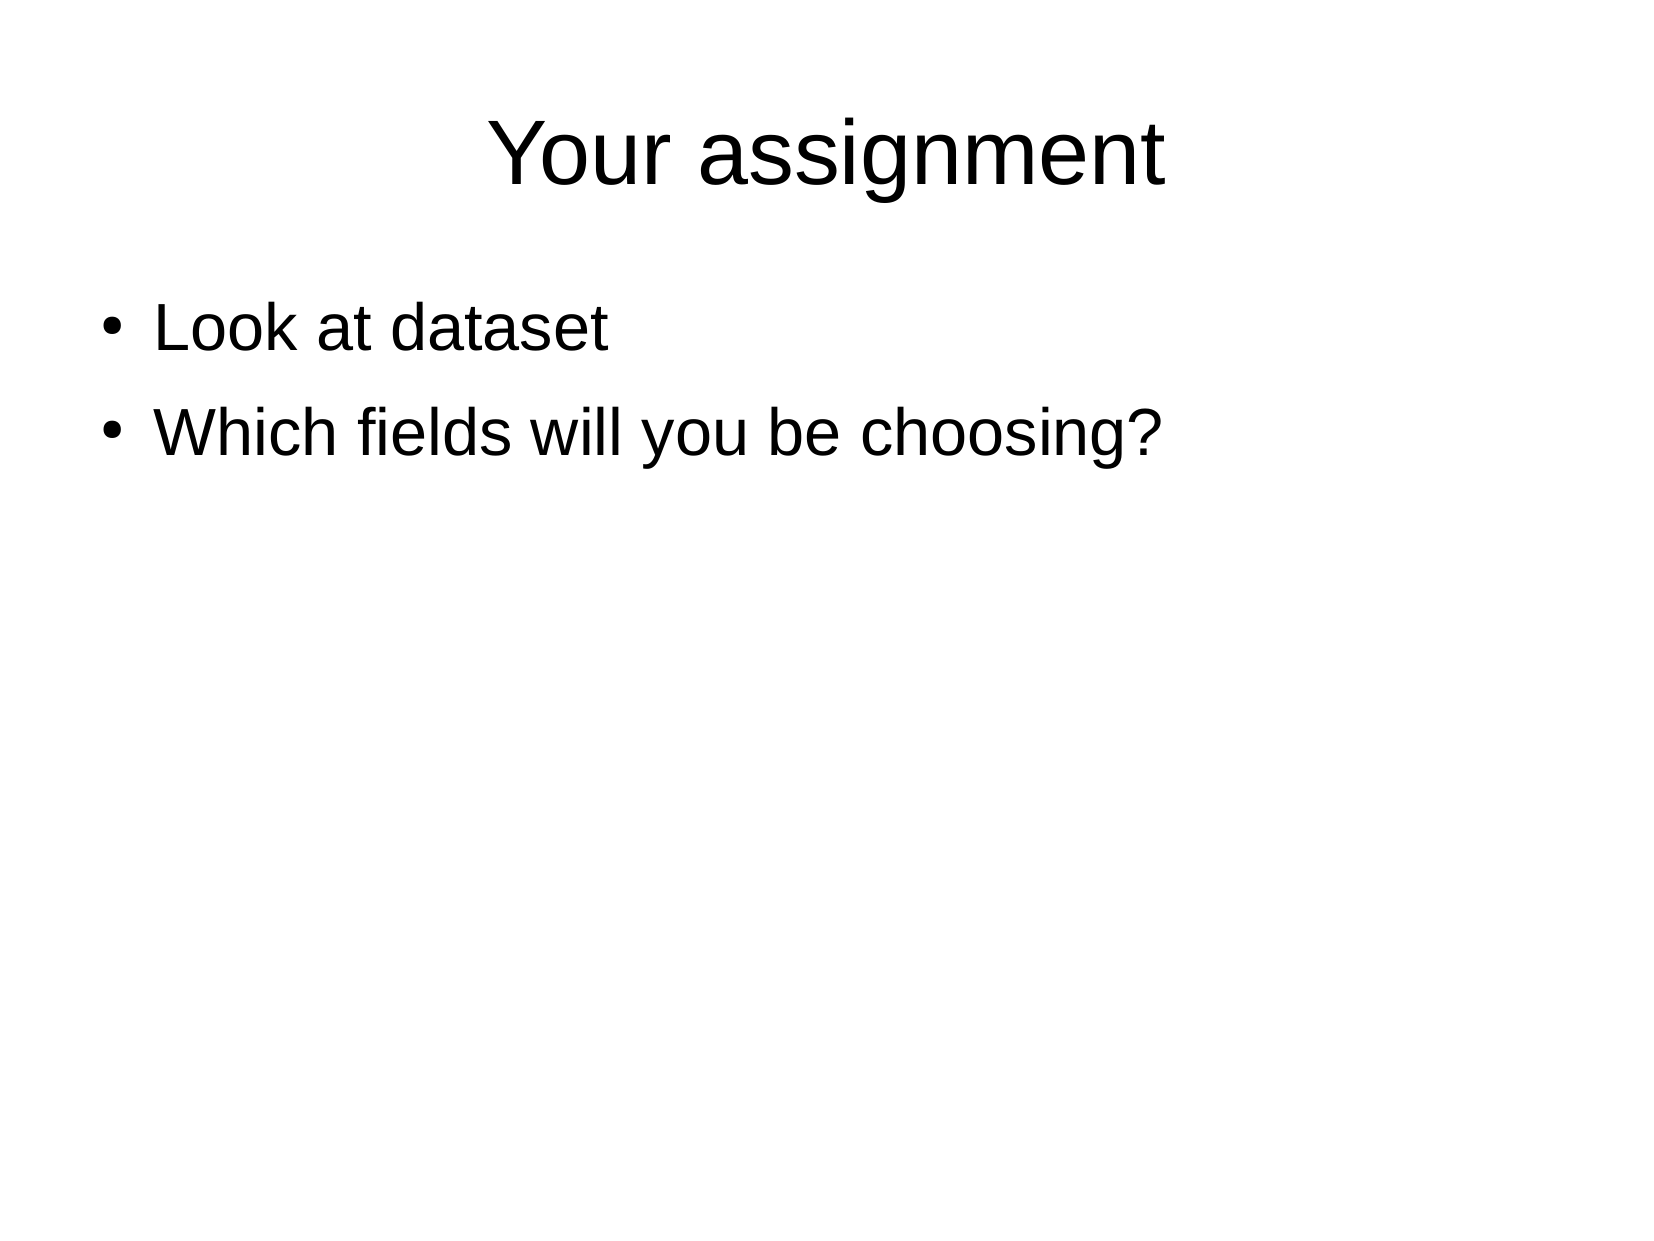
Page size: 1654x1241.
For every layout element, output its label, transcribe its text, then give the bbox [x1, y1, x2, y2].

list Look at dataset Which fields will you be choosing? [82, 290, 1571, 1109]
title Your assignment [82, 49, 1571, 257]
